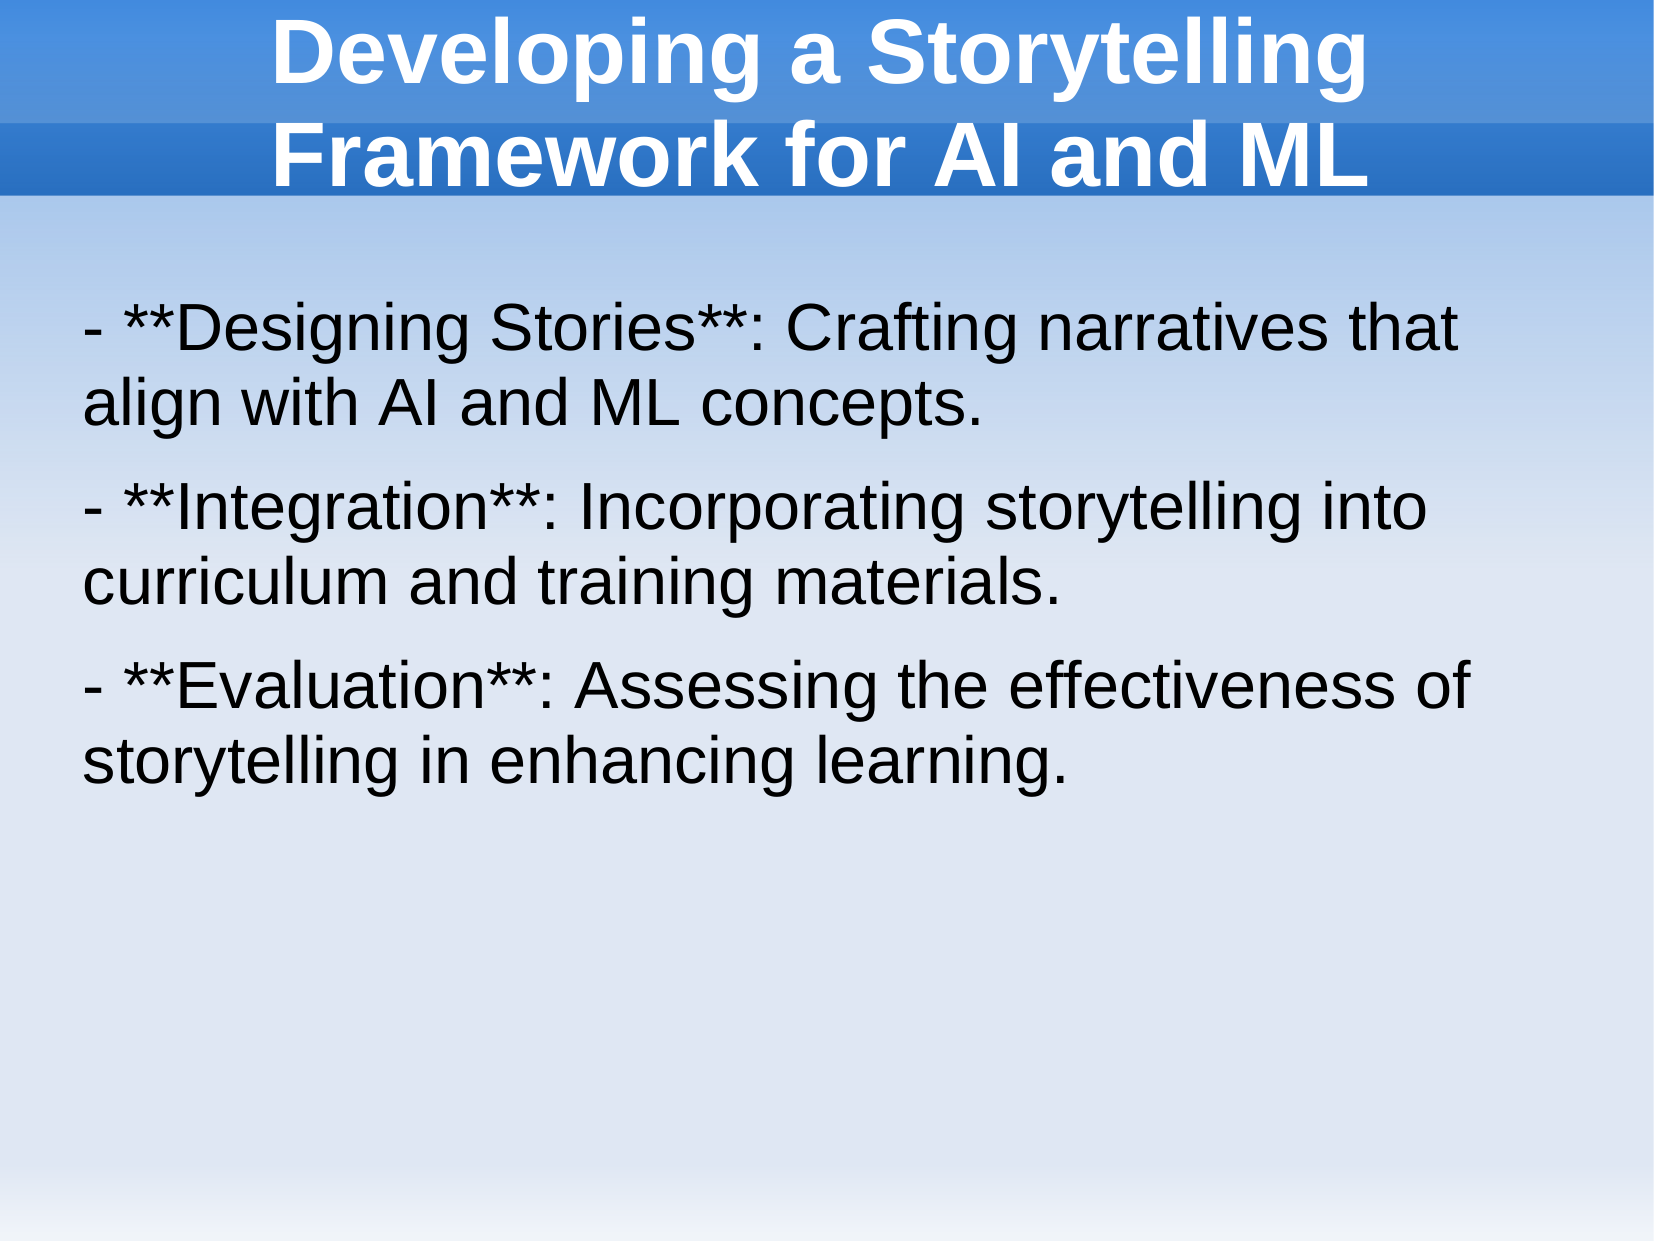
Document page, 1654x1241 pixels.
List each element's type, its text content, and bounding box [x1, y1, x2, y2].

list - **Designing Stories**: Crafting narratives that align with AI and ML concepts. - **Integration**: Incorporating storytelling into curriculum and training materials. - **Evaluation**: Assessing the effectiveness of storytelling in enhancing learning. [82, 290, 1571, 1109]
title Developing a Storytelling Framework for AI and ML [76, 0, 1565, 208]
picture [0, 0, 1654, 1241]
